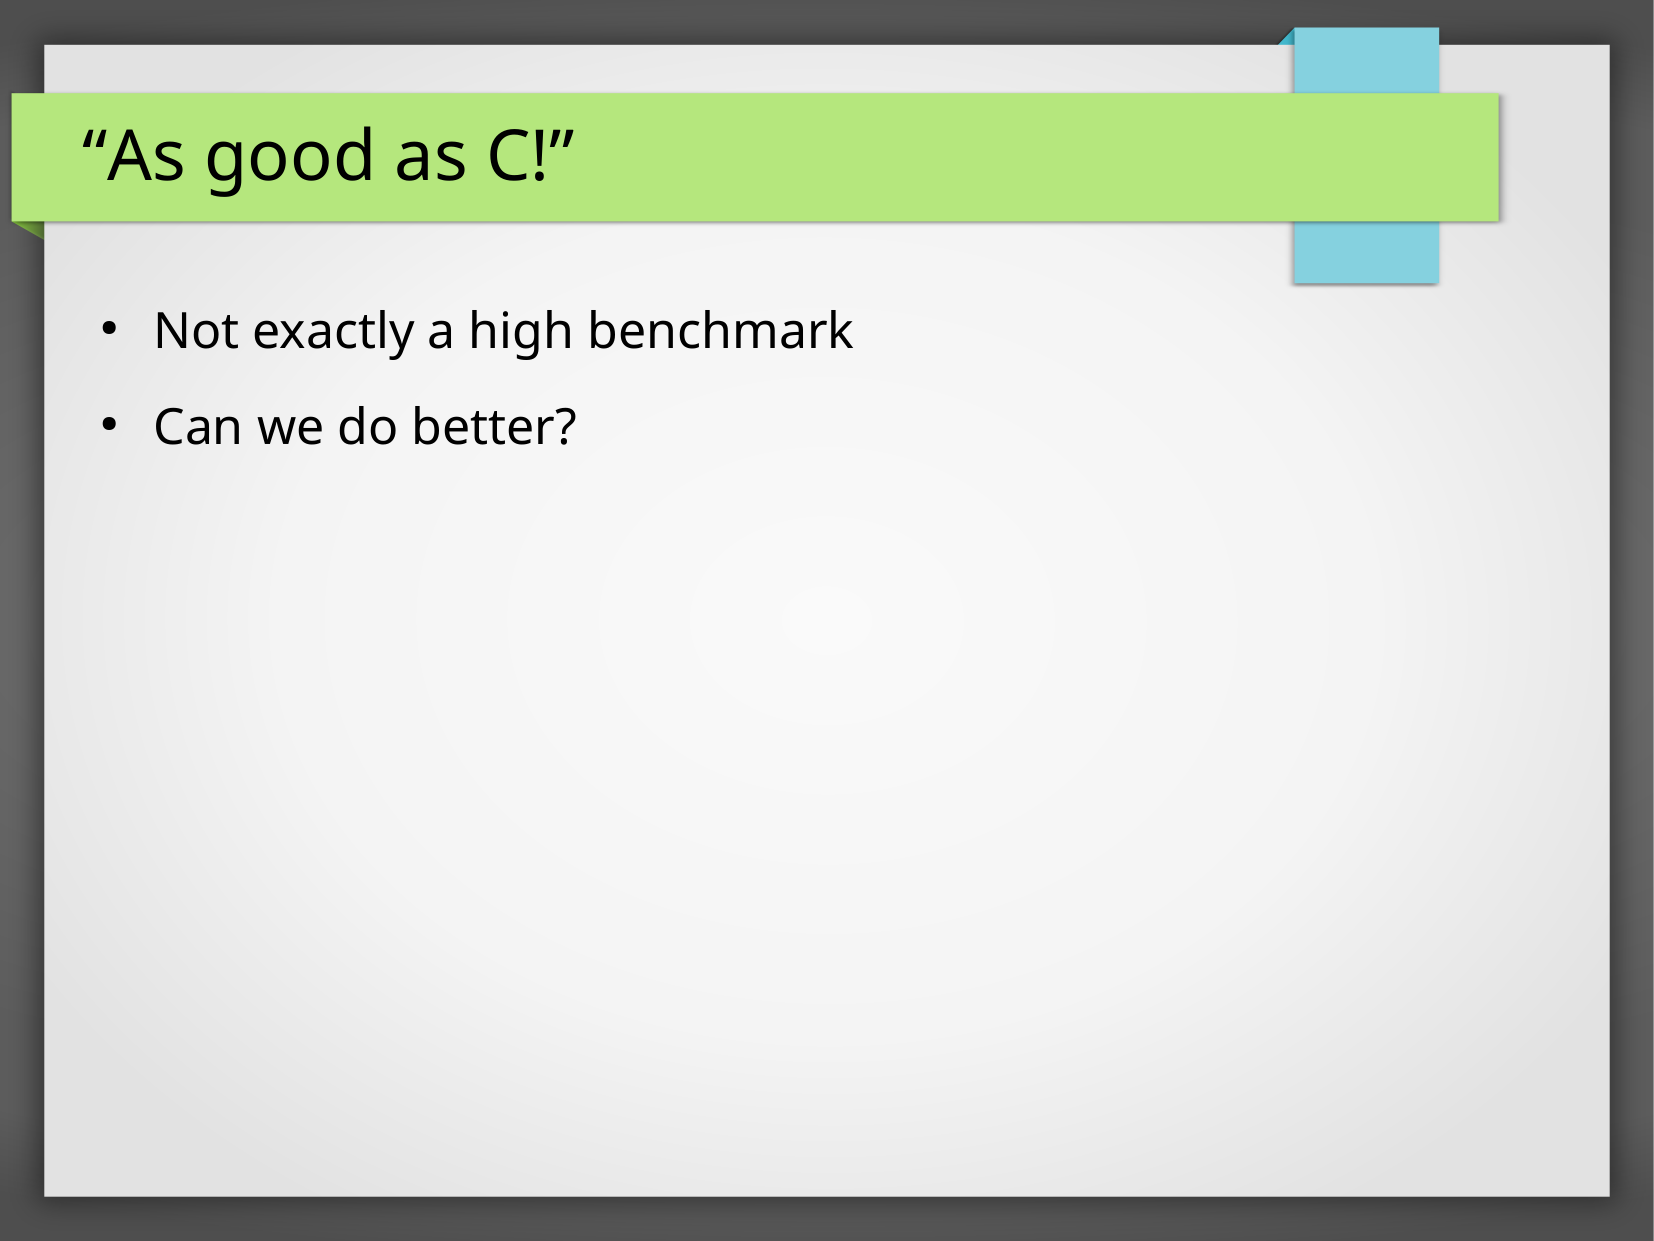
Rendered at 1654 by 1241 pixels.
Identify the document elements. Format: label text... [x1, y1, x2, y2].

title “As good as C!” [82, 94, 1264, 213]
picture [0, 0, 1654, 1241]
list Not exactly a high benchmark Can we do better? [82, 295, 1571, 1015]
